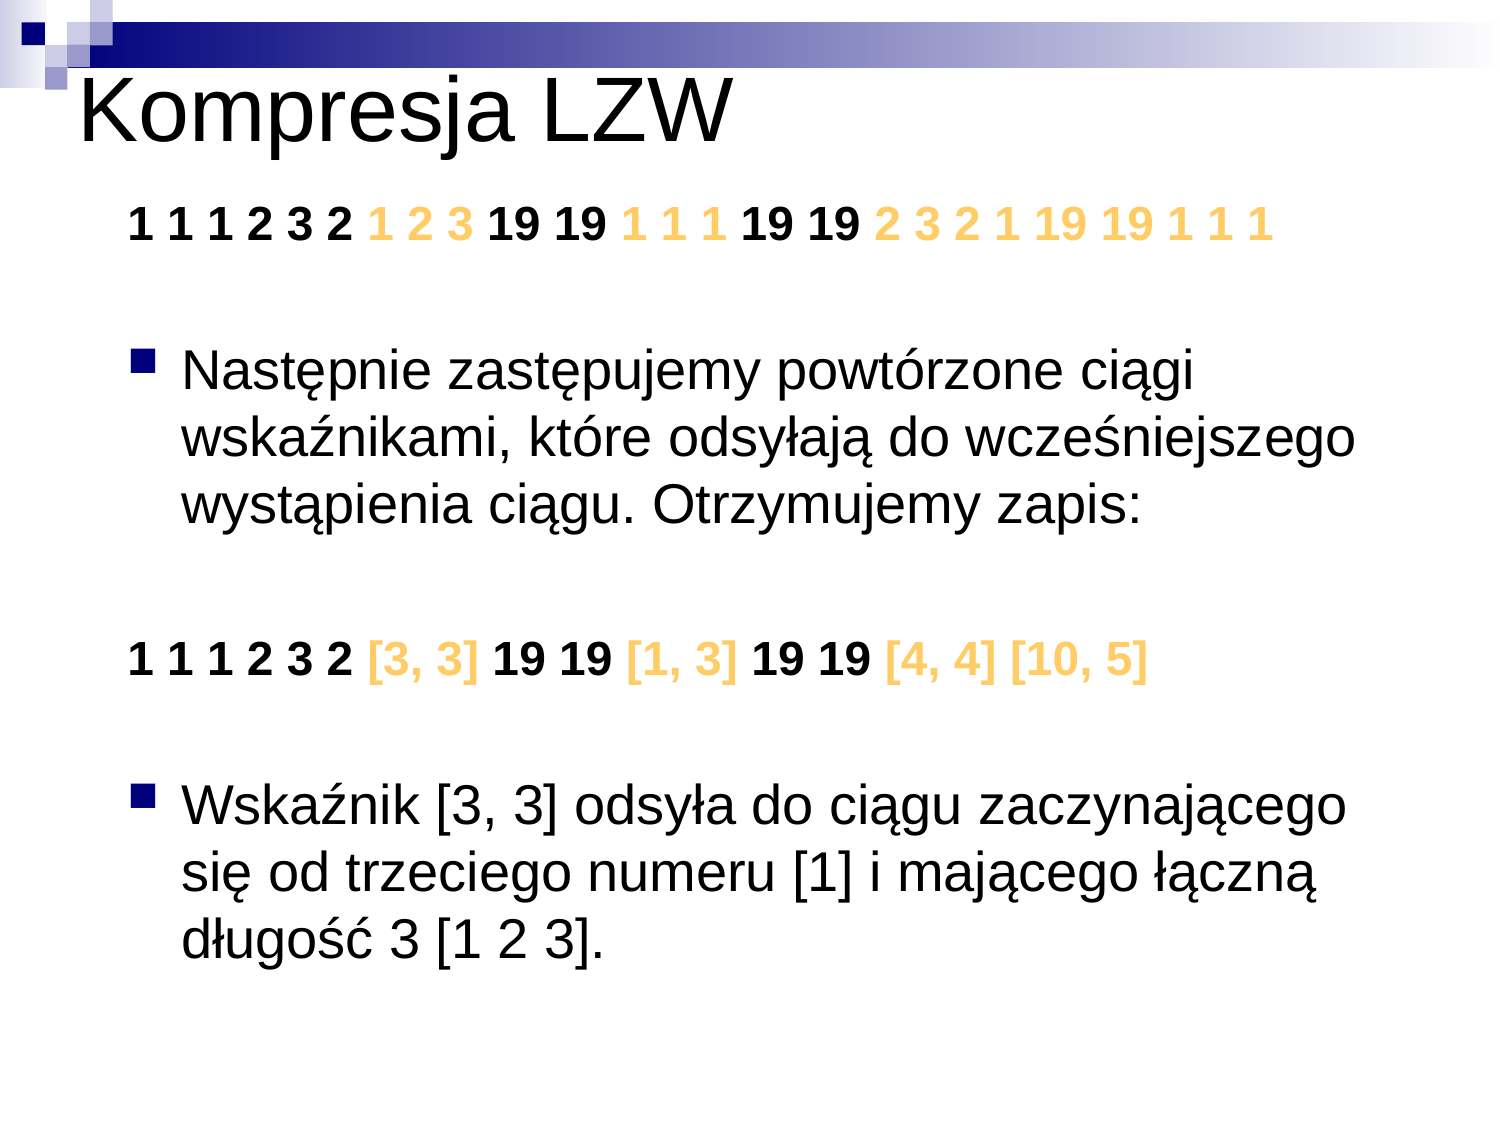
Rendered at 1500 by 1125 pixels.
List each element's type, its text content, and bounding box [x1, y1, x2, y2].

list 1 1 1 2 3 2 1 2 3 19 19 1 1 1 19 19 2 3 2 1 19 19 1 1 1 Następnie zastępujemy powtórzone ciągi wskaźnikami, które odsyłają do wcześniejszego wystąpienia ciągu. Otrzymujemy zapis: 1 1 1 2 3 2 [3, 3] 19 19 [1, 3] 19 19 [4, 4] [10, 5] Wskaźnik [3, 3] odsyła do ciągu zaczynającego się od trzeciego numeru [1] i mającego łączną długość 3 [1 2 3]. [112, 184, 1388, 1047]
title Kompresja LZW [62, 37, 1438, 173]
